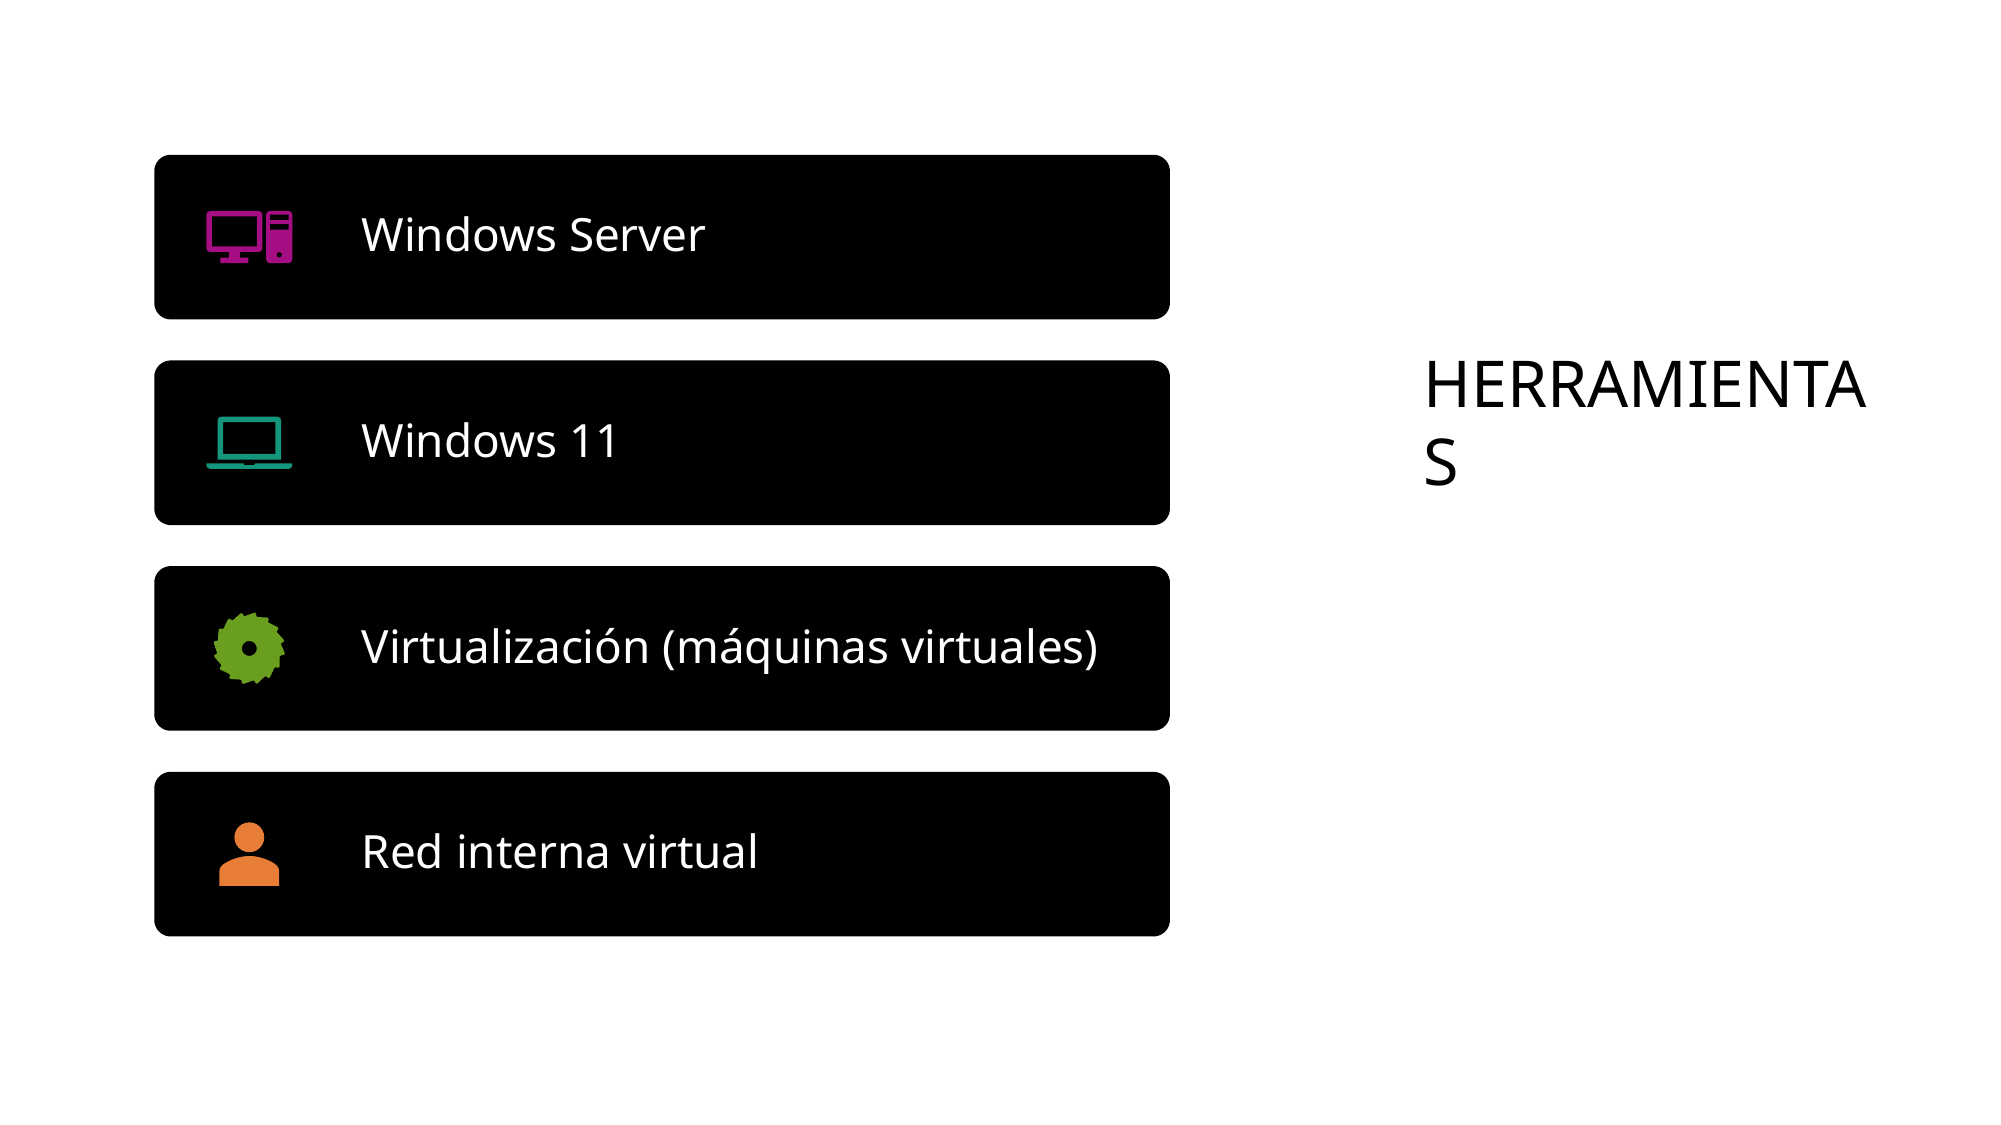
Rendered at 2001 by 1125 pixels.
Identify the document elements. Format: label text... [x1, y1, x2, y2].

text_box Windows 11 [344, 360, 1170, 526]
text_box [154, 771, 344, 937]
text_box [154, 154, 344, 320]
text_box [154, 360, 344, 526]
text_box Red interna virtual [344, 771, 1170, 937]
title HERRAMIENTAS [1408, 154, 1909, 688]
text_box Windows Server [344, 154, 1170, 320]
text_box [154, 566, 344, 731]
text_box Virtualización (máquinas virtuales) [344, 566, 1170, 731]
